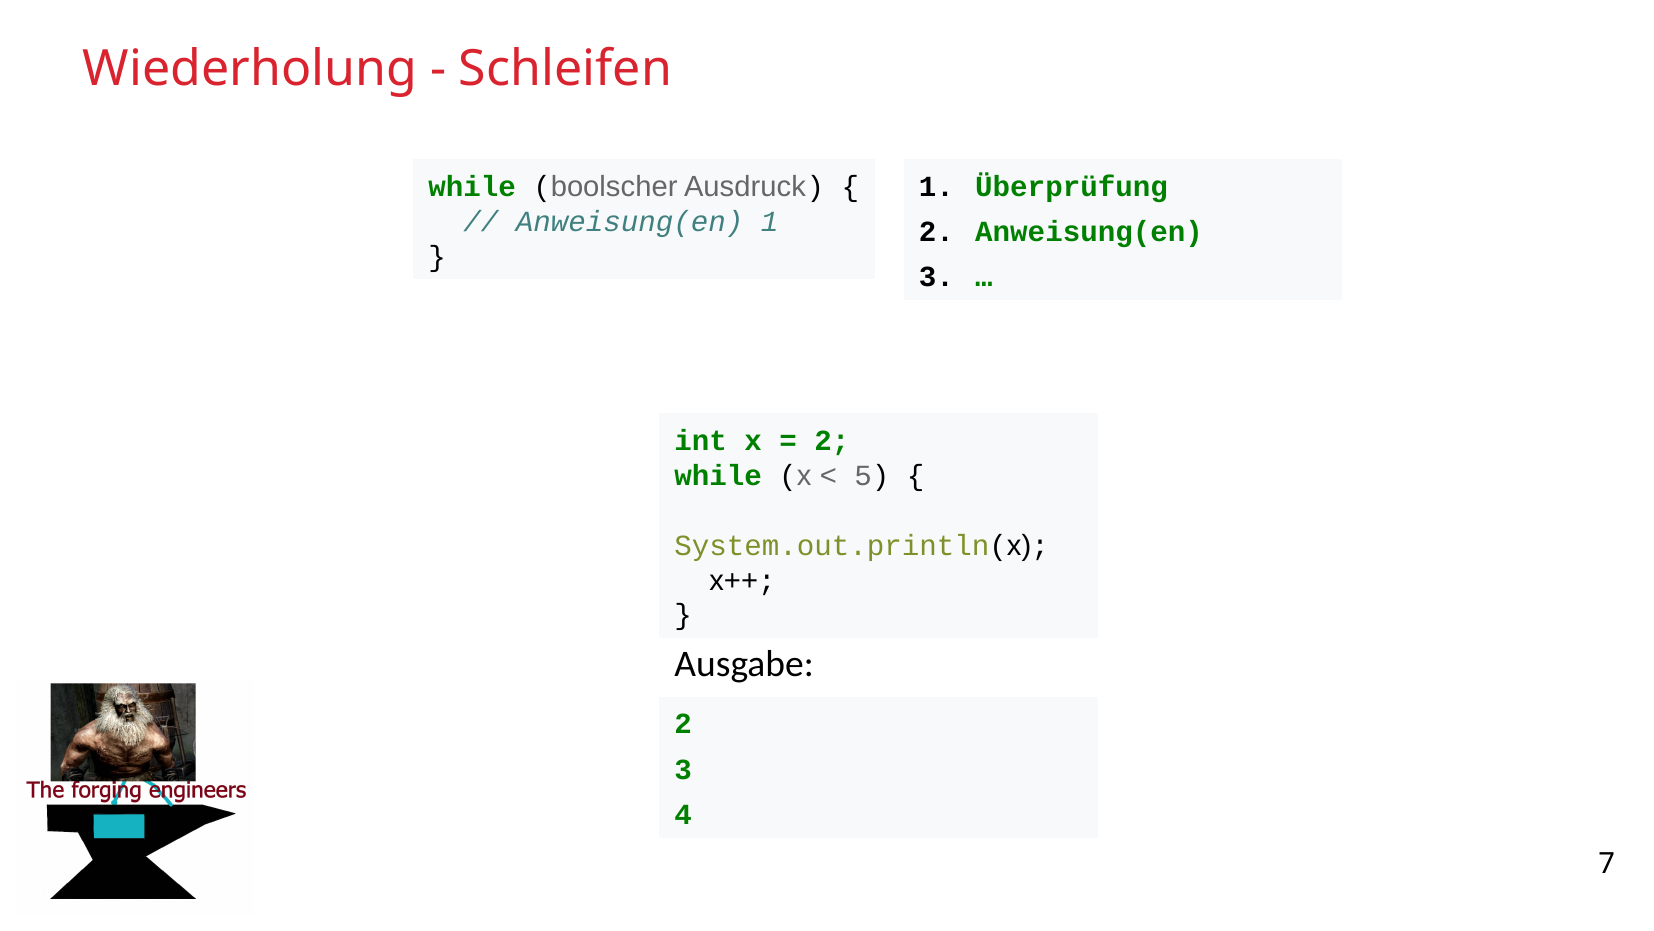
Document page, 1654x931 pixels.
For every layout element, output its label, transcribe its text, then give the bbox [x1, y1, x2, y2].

text_box while (boolscher Ausdruck) { // Anweisung(en) 1 } [413, 159, 875, 279]
picture [17, 679, 254, 916]
text_box Ausgabe: [659, 631, 831, 693]
text_box Überprüfung Anweisung(en) … [904, 159, 1342, 300]
text_box int x = 2; while (x < 5) { System.out.println(x); x++; } [659, 413, 1098, 638]
title Wiederholung - Schleifen [82, 37, 1571, 95]
text_box 2 3 4 [659, 697, 1098, 838]
